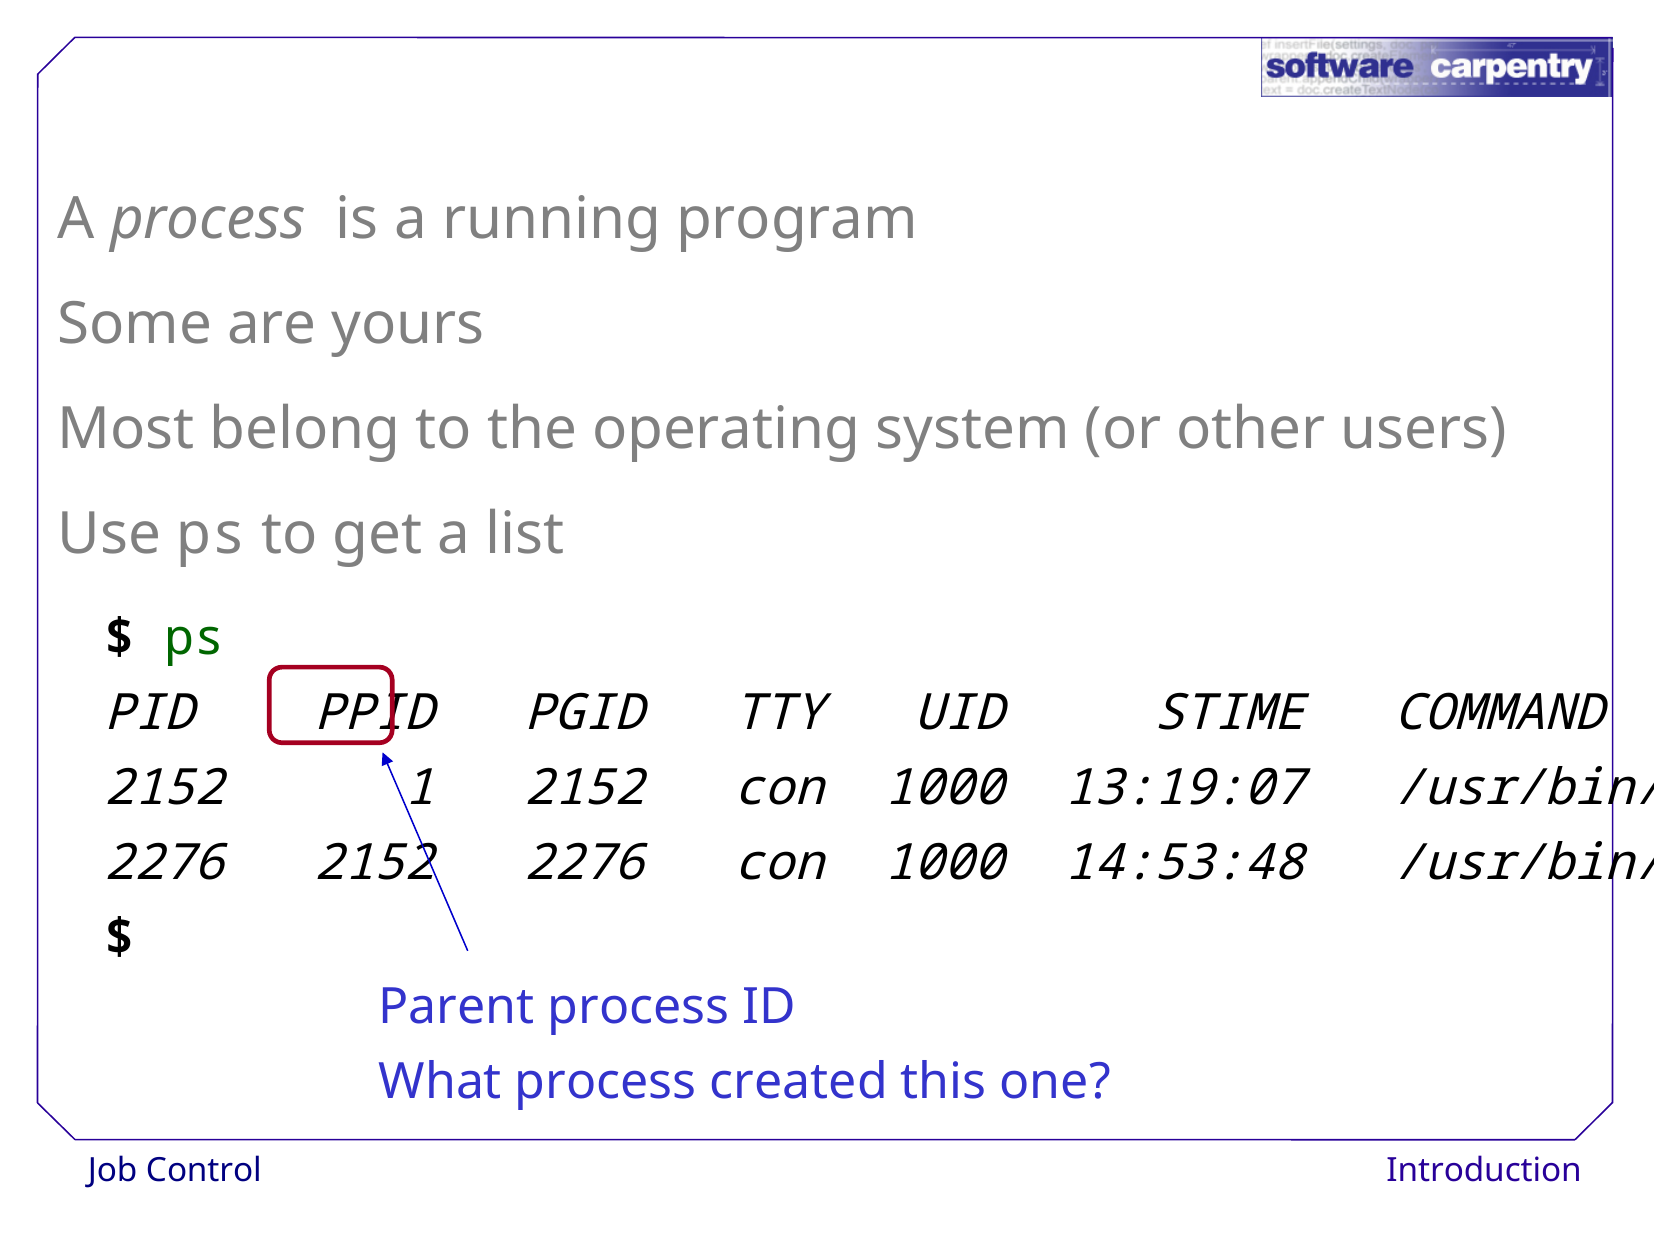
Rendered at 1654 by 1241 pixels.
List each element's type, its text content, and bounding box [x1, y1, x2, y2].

text_box Parent process ID What process created this one? [363, 950, 1196, 1112]
text_box $ ps PID PPID PGID TTY UID STIME COMMAND 2152 1 2152 con 1000 13:19:07 /usr/bin/bash 2276 2152 2276 con 1000 14:53:48 /usr/bin/ps $ [89, 582, 1512, 980]
picture [1261, 39, 1613, 97]
text_box A process is a running program Some are yours Most belong to the operating system (or other users) Use ps to get a list [42, 137, 1654, 574]
